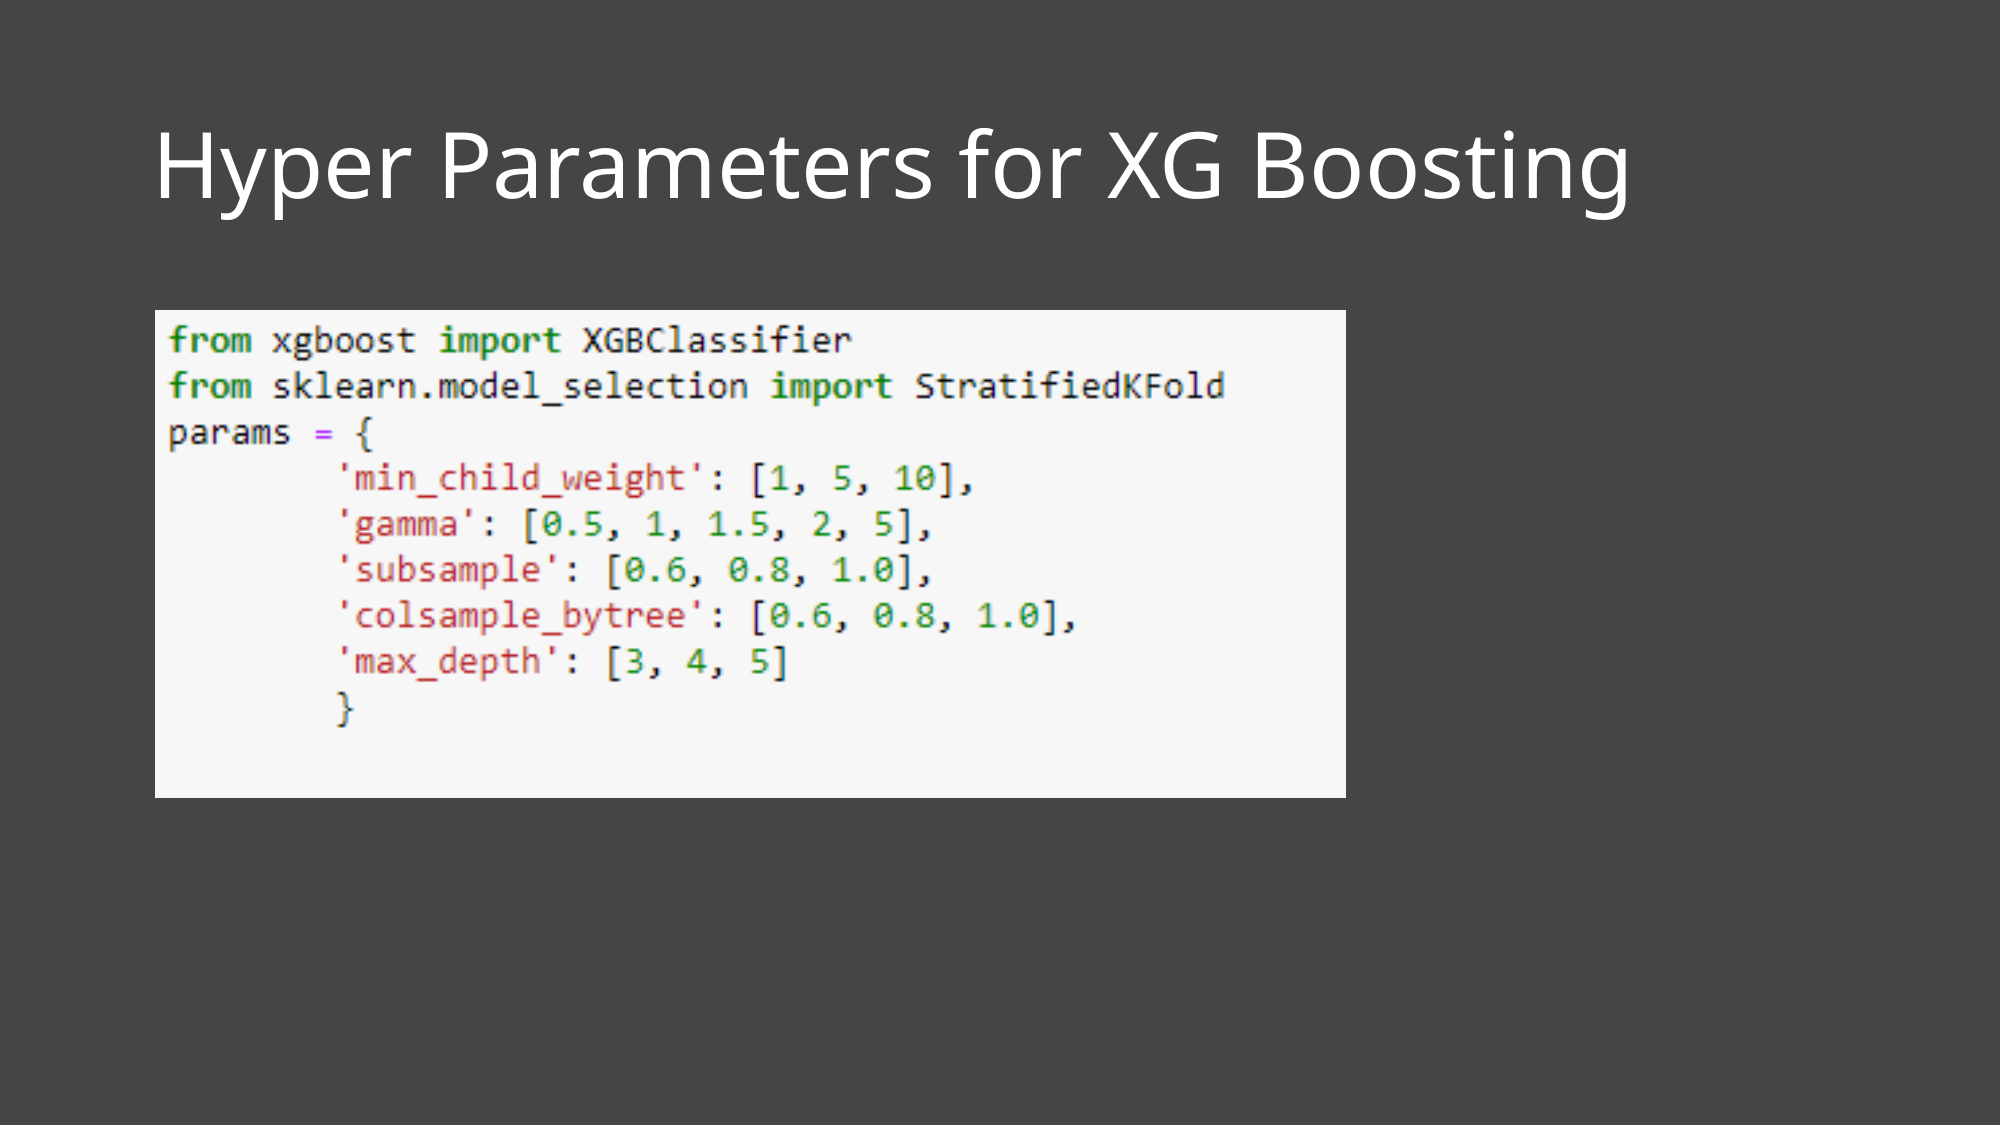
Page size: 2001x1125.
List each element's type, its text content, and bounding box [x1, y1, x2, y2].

picture [155, 310, 1346, 798]
title Hyper Parameters for XG Boosting [137, 59, 1863, 278]
